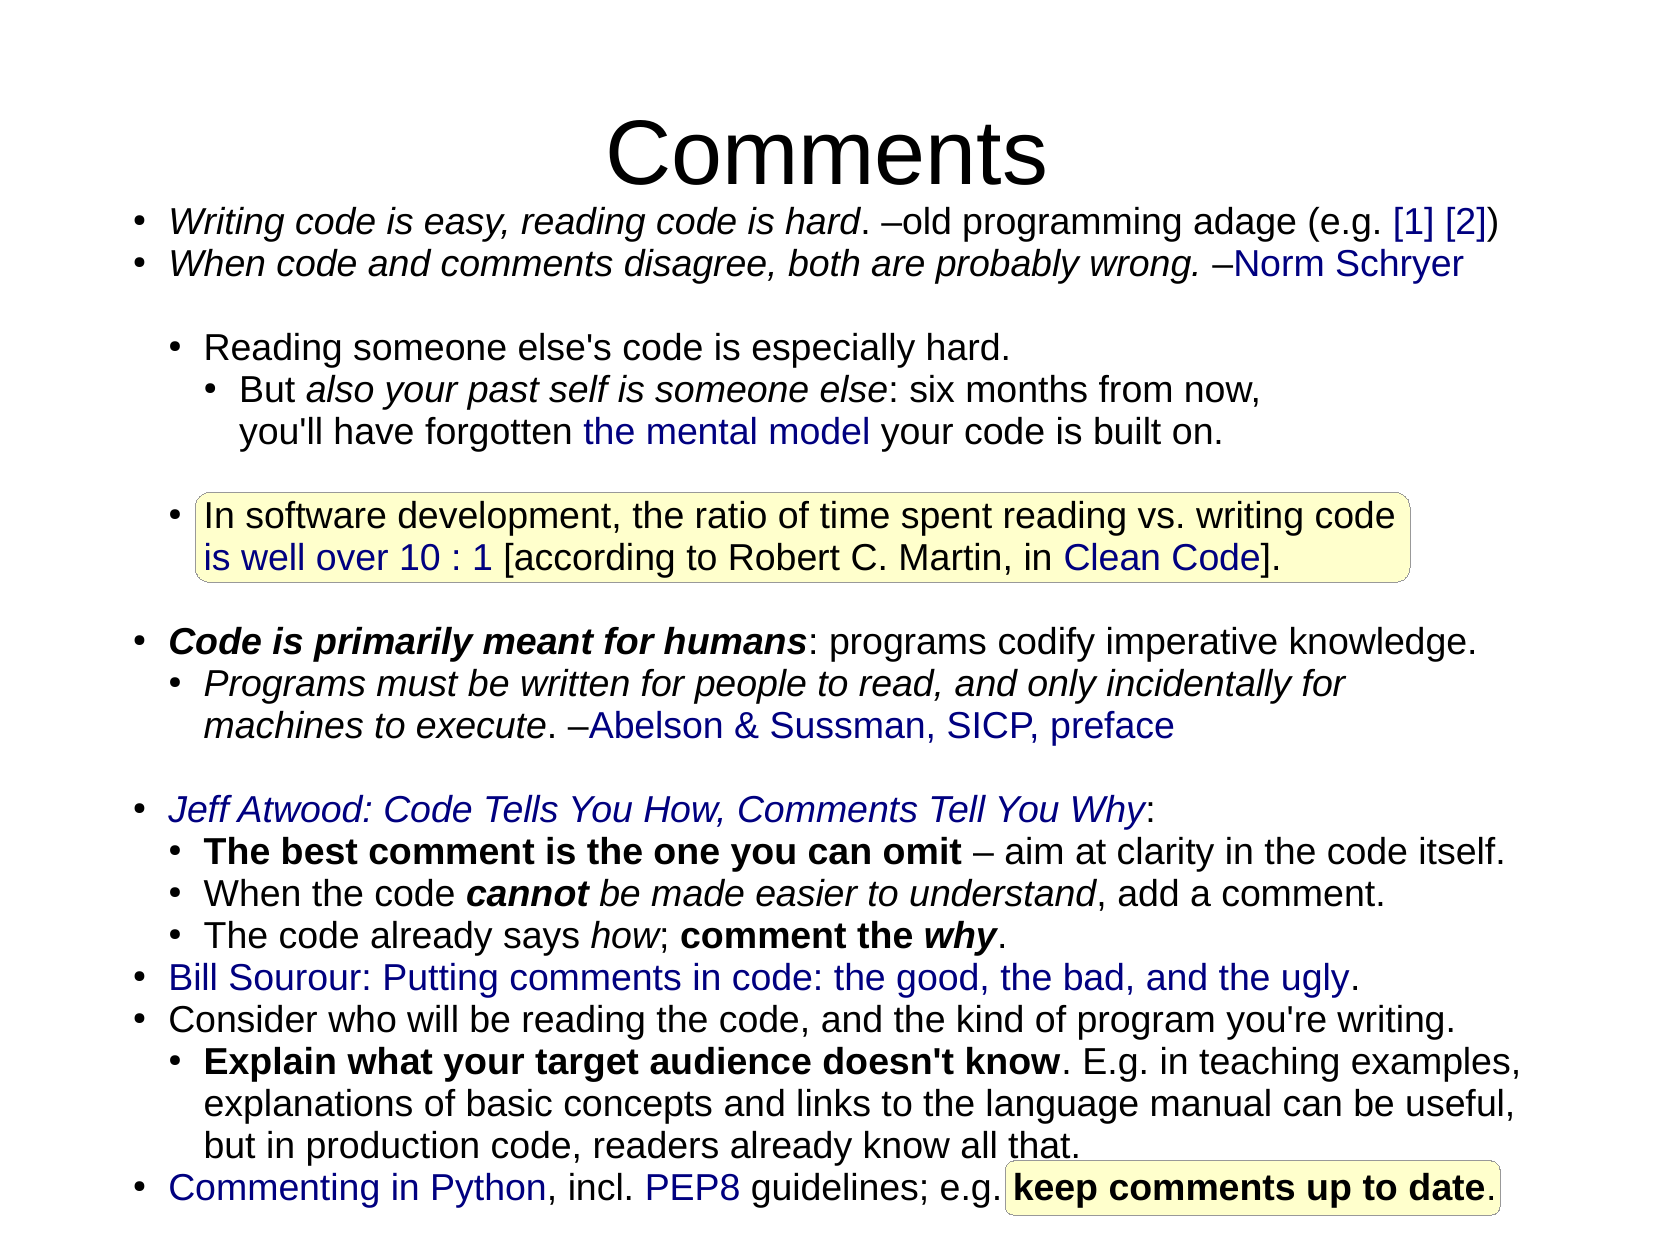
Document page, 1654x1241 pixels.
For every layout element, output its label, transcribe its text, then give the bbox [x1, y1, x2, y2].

title Comments [82, 49, 1571, 257]
text_box Writing code is easy, reading code is hard. –old programming adage (e.g. [1] [2]) When code and comments disagree, both are probably wrong. –Norm Schryer Reading someone else's code is especially hard. But also your past self is someone else: six months from now, you'll have forgotten the mental model your code is built on. In software development, the ratio of time spent reading vs. writing code is well over 10 : 1 [according to Robert C. Martin, in Clean Code]. Code is primarily meant for humans: programs codify imperative knowledge. Programs must be written for people to read, and only incidentally for machines to execute. –Abelson & Sussman, SICP, preface Jeff Atwood: Code Tells You How, Comments Tell You Why: The best comment is the one you can omit – aim at clarity in the code itself. When the code cannot be made easier to understand, add a comment. The code already says how; comment the why. Bill Sourour: Putting comments in code: the good, the bad, and the ugly. Consider who will be reading the code, and the kind of program you're writing. Explain what your target audience doesn't know. E.g. in teaching examples, explanations of basic concepts and links to the language manual can be useful, but in production code, readers already know all that. Commenting in Python, incl. PEP8 guidelines; e.g. keep comments up to date. [82, 193, 1561, 1216]
